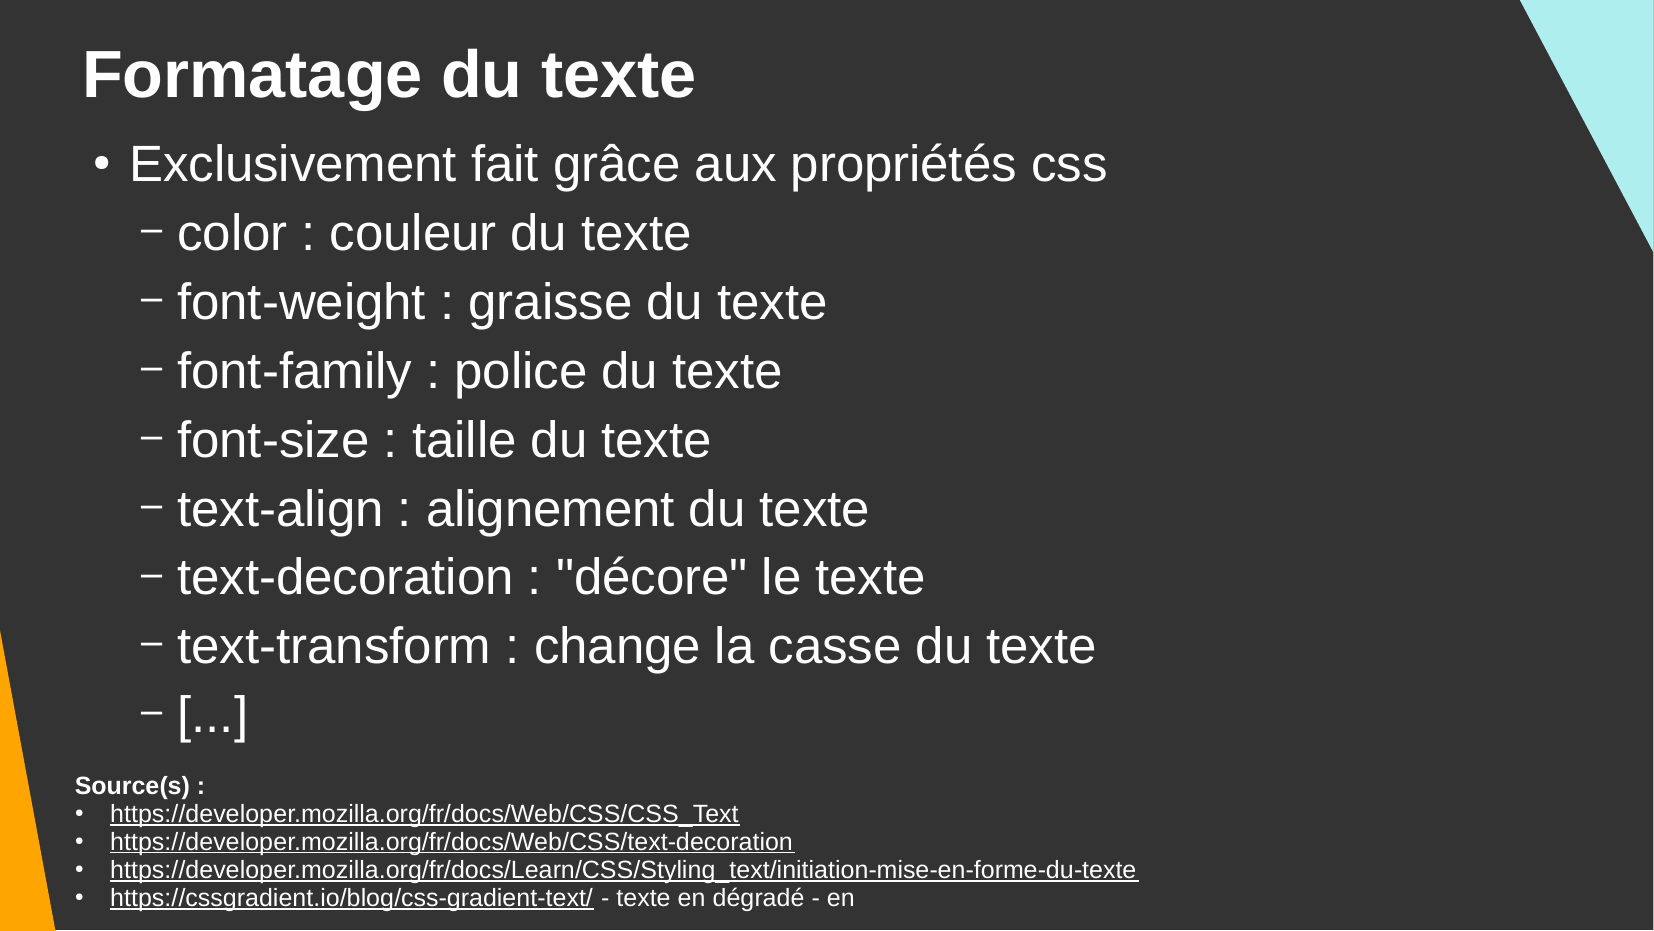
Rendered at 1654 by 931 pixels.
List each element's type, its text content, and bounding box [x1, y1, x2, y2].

text_box [0, 630, 56, 931]
text_box [1519, 0, 1654, 254]
text_box Source(s) : https://developer.mozilla.org/fr/docs/Web/CSS/CSS_Text https://developer.mozilla.org/fr/docs/Web/CSS/text-decoration https://developer.mozilla.org/fr/docs/Learn/CSS/Styling_text/initiation-mise-en-forme-du-texte https://cssgradient.io/blog/css-gradient-text/ - texte en dégradé - en [60, 764, 1546, 922]
list Exclusivement fait grâce aux propriétés css color : couleur du texte font-weight : graisse du texte font-family : police du texte font-size : taille du texte text-align : alignement du texte text-decoration : "décore" le texte text-transform : change la casse du texte [...] [80, 135, 1605, 745]
title Formatage du texte [82, 37, 1571, 114]
